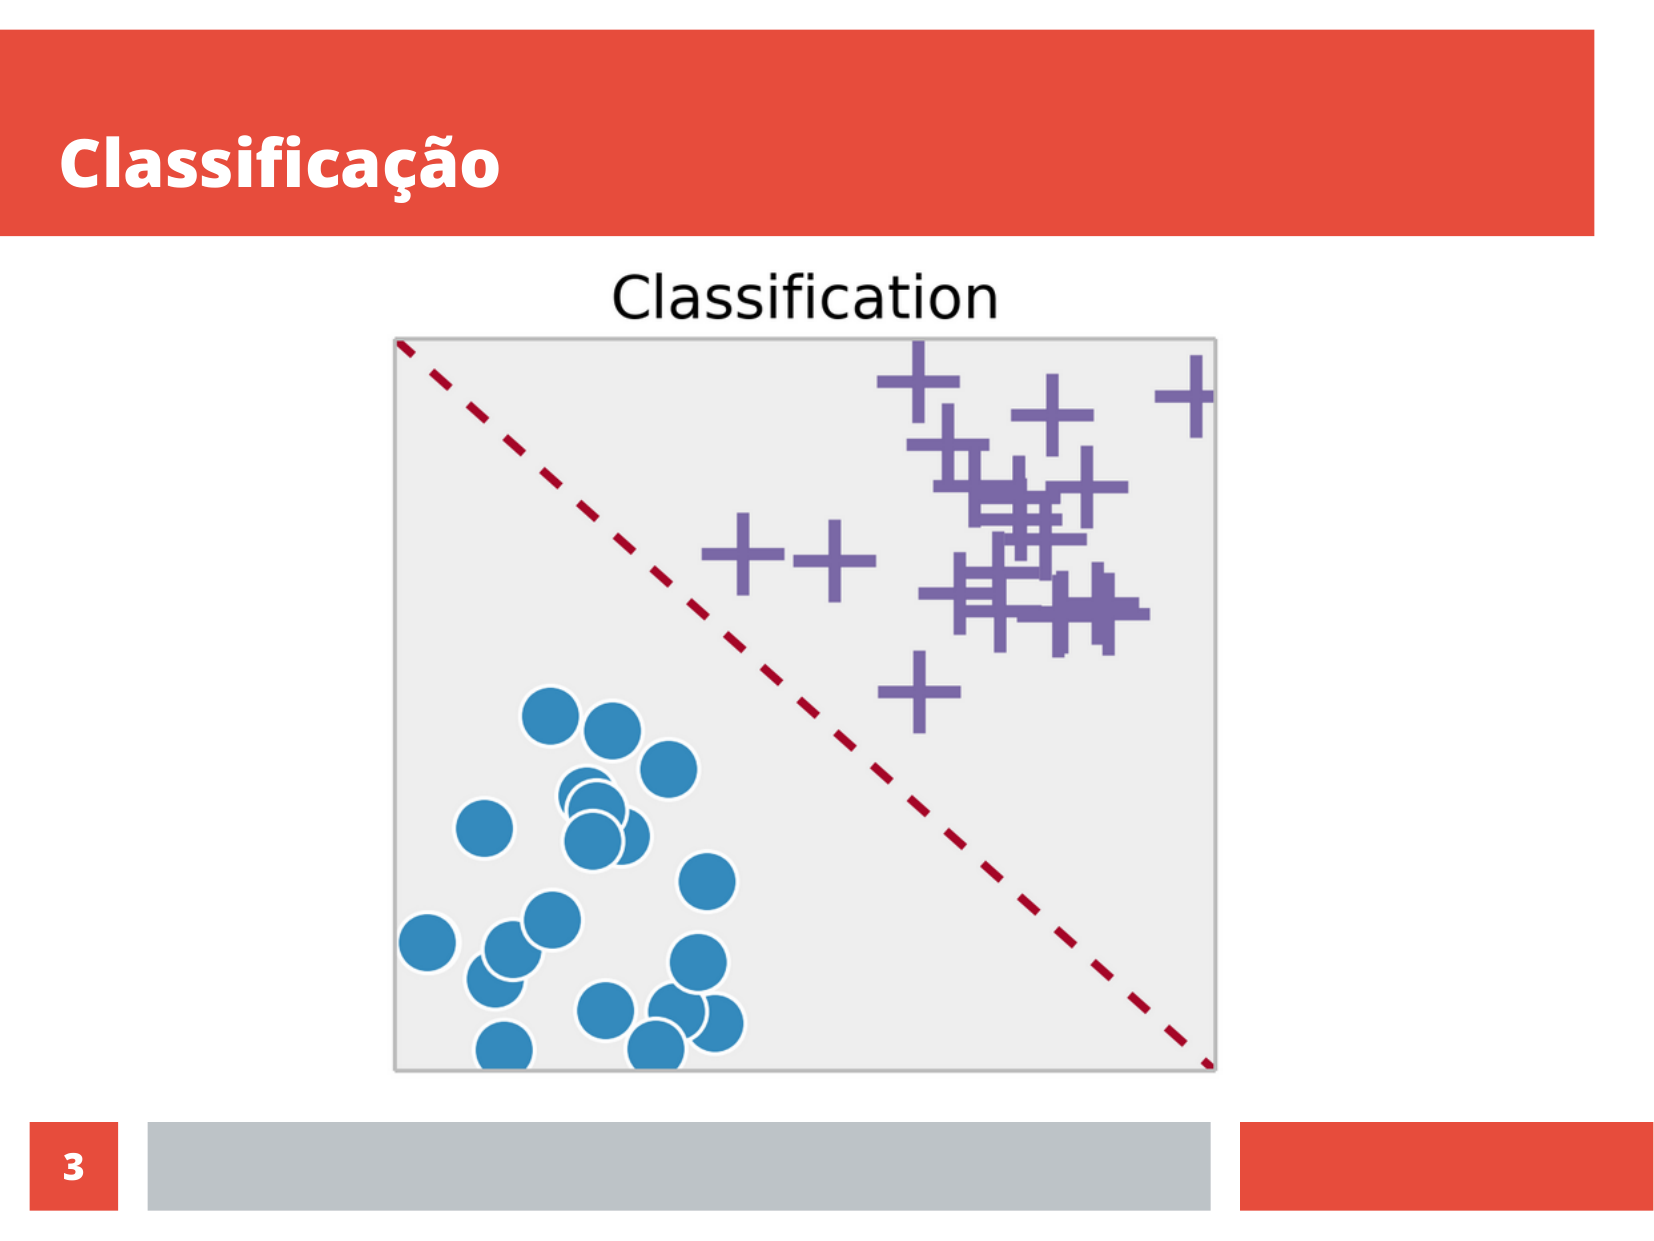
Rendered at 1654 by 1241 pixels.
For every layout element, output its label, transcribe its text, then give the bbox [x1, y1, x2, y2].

picture [360, 266, 1236, 1090]
title Classificação [59, 59, 1595, 207]
